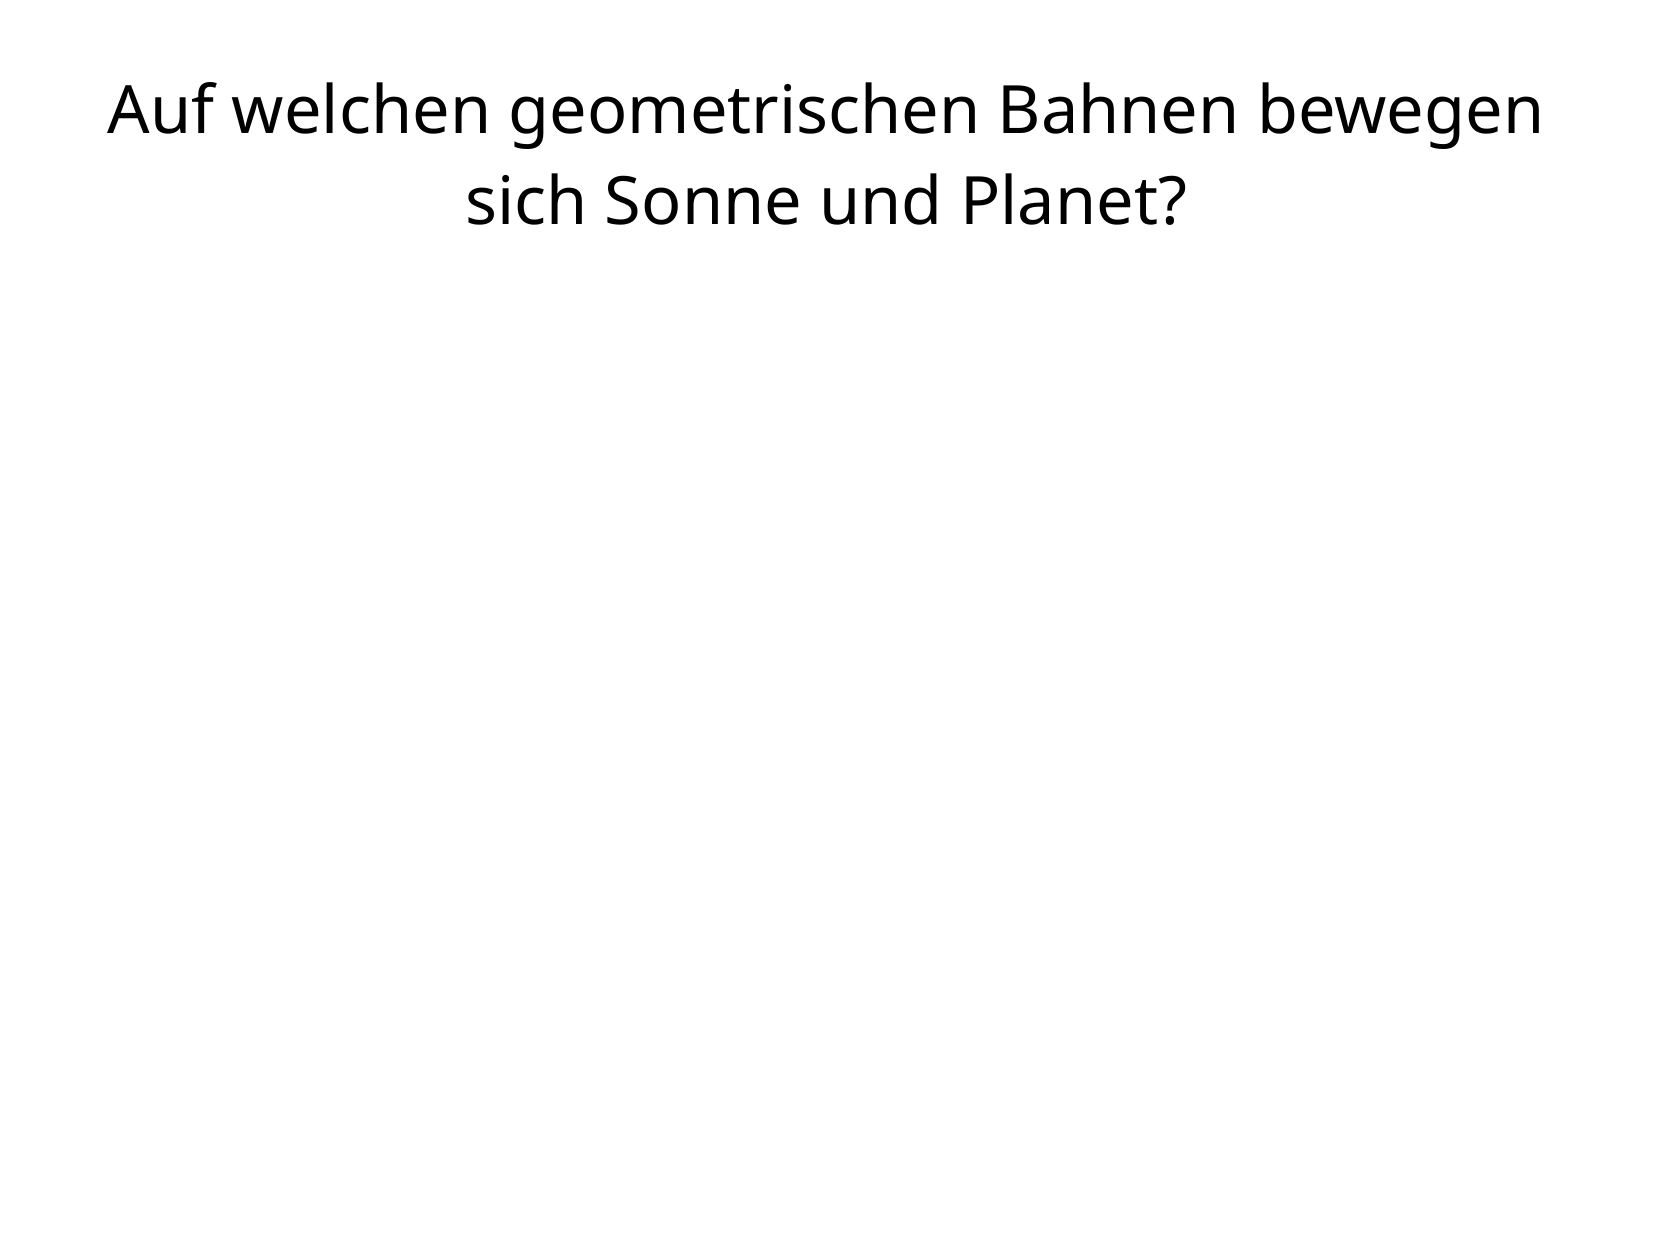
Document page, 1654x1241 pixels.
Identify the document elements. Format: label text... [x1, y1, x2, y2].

title Auf welchen geometrischen Bahnen bewegen sich Sonne und Planet? [82, 49, 1571, 257]
